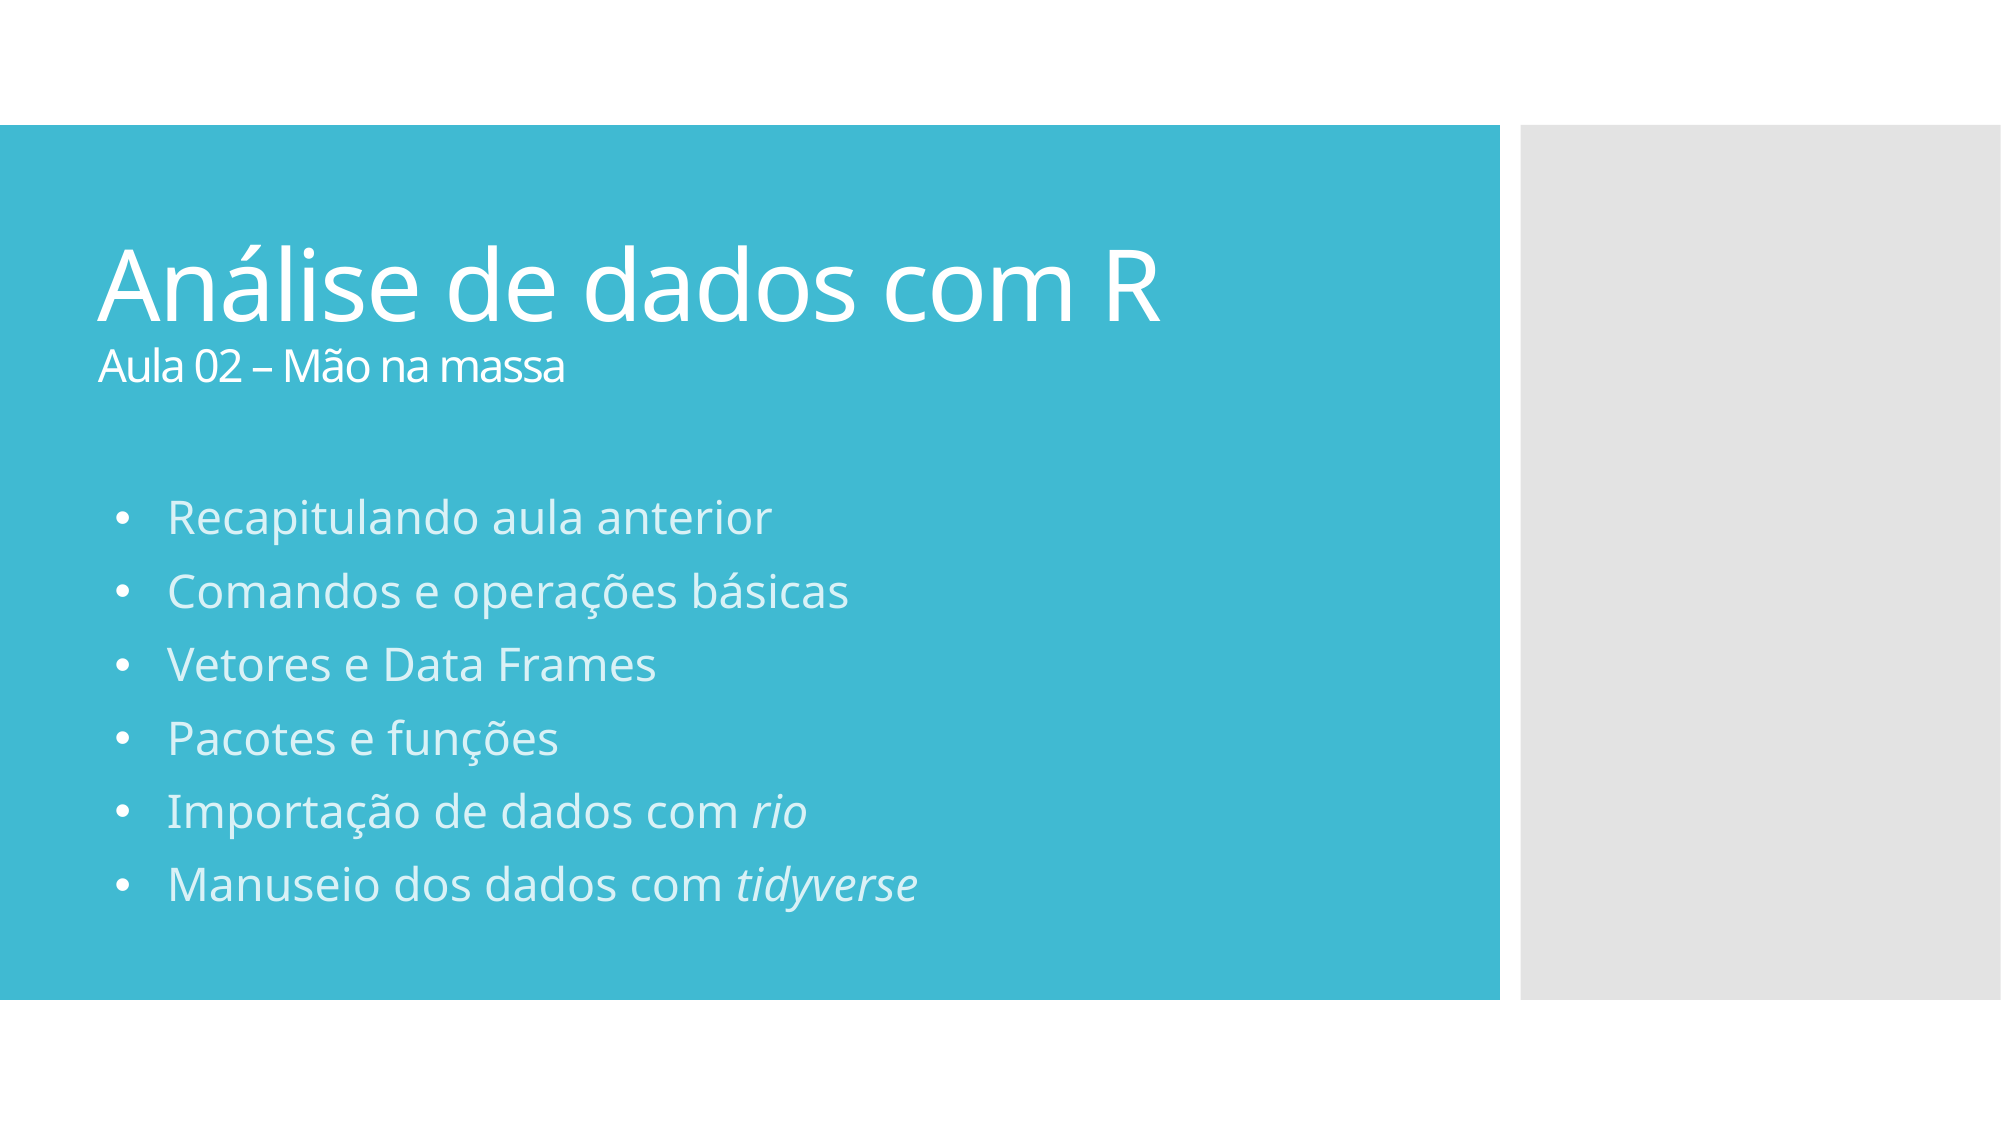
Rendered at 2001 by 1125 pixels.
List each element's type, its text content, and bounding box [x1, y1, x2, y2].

text_box Análise de dados com R Aula 02 – Mão na massa [82, 226, 1283, 400]
subtitle Recapitulando aula anterior Comandos e operações básicas Vetores e Data Frames Pacotes e funções Importação de dados com rio Manuseio dos dados com tidyverse [99, 487, 1300, 923]
